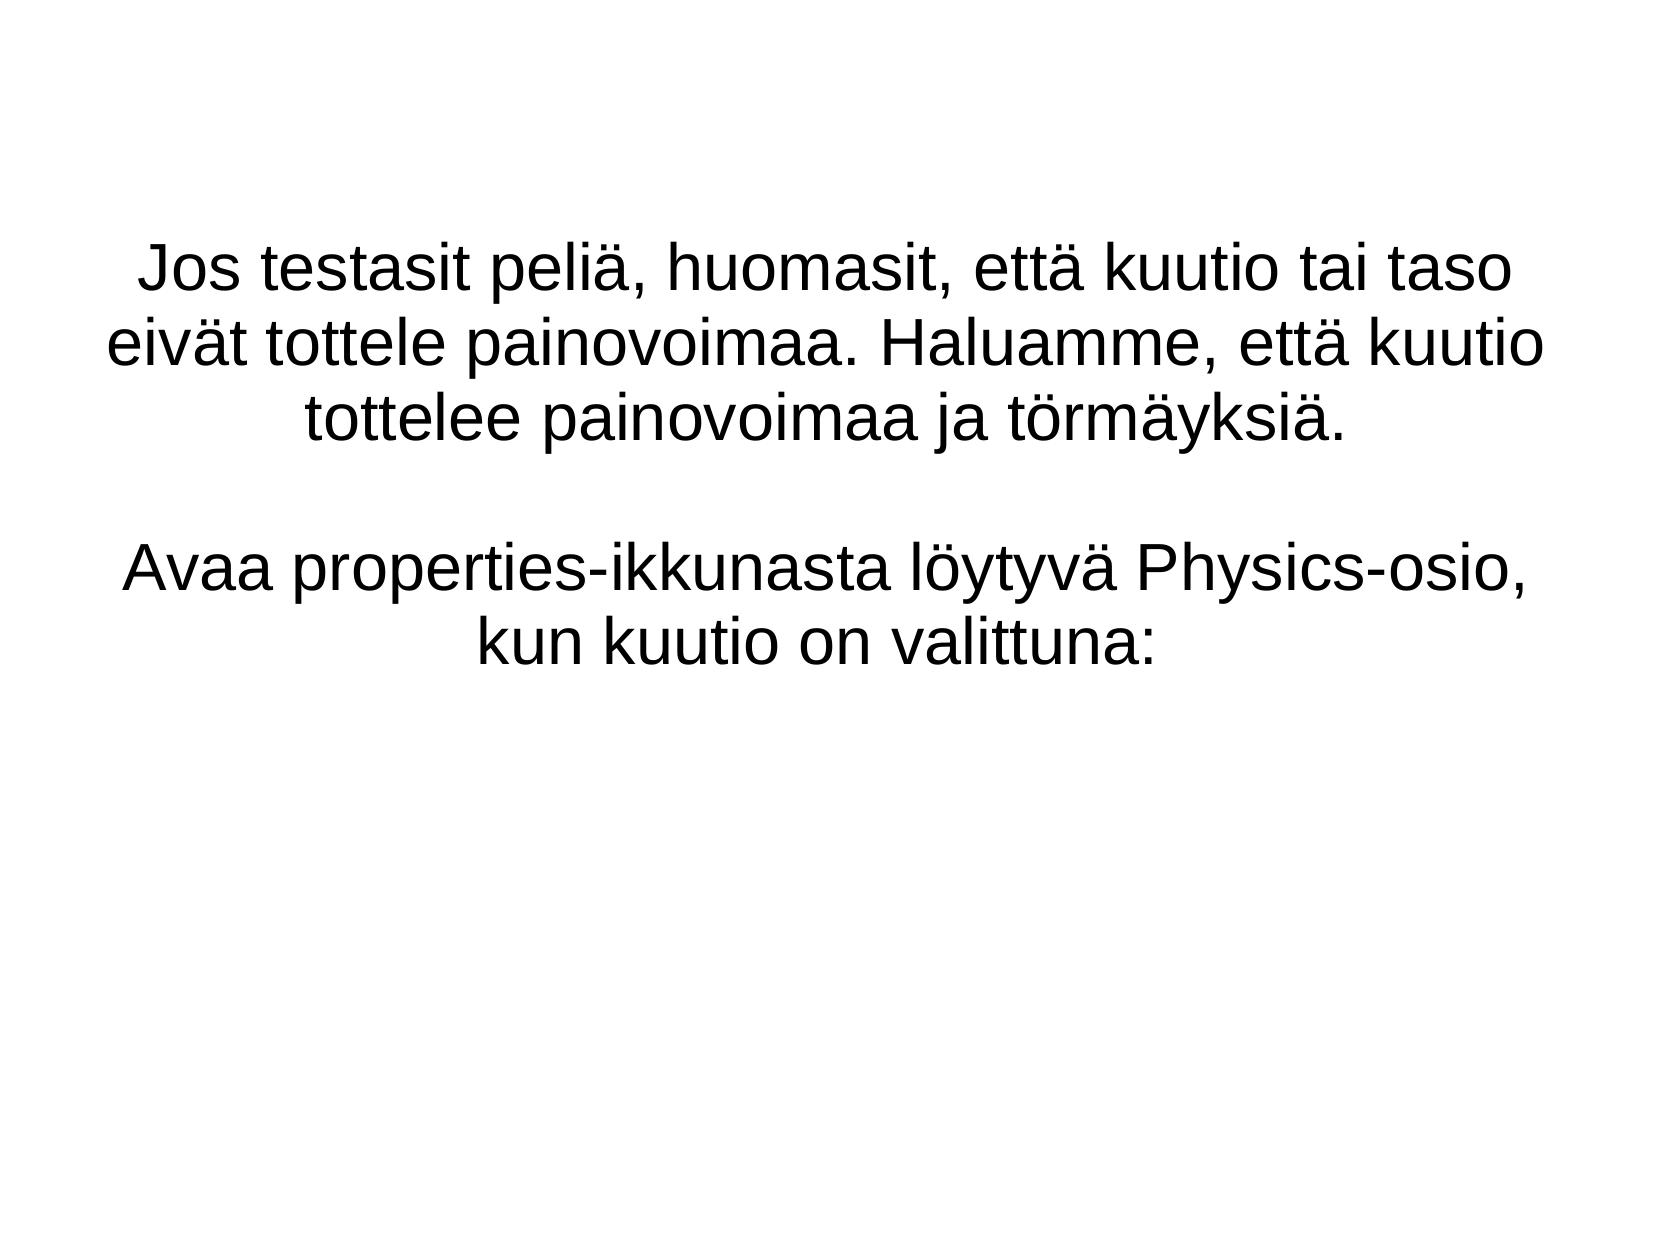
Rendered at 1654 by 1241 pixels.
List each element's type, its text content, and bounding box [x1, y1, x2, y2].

subtitle Jos testasit peliä, huomasit, että kuutio tai taso eivät tottele painovoimaa. Haluamme, että kuutio tottelee painovoimaa ja törmäyksiä. Avaa properties-ikkunasta löytyvä Physics-osio, kun kuutio on valittuna: [82, 49, 1571, 1010]
